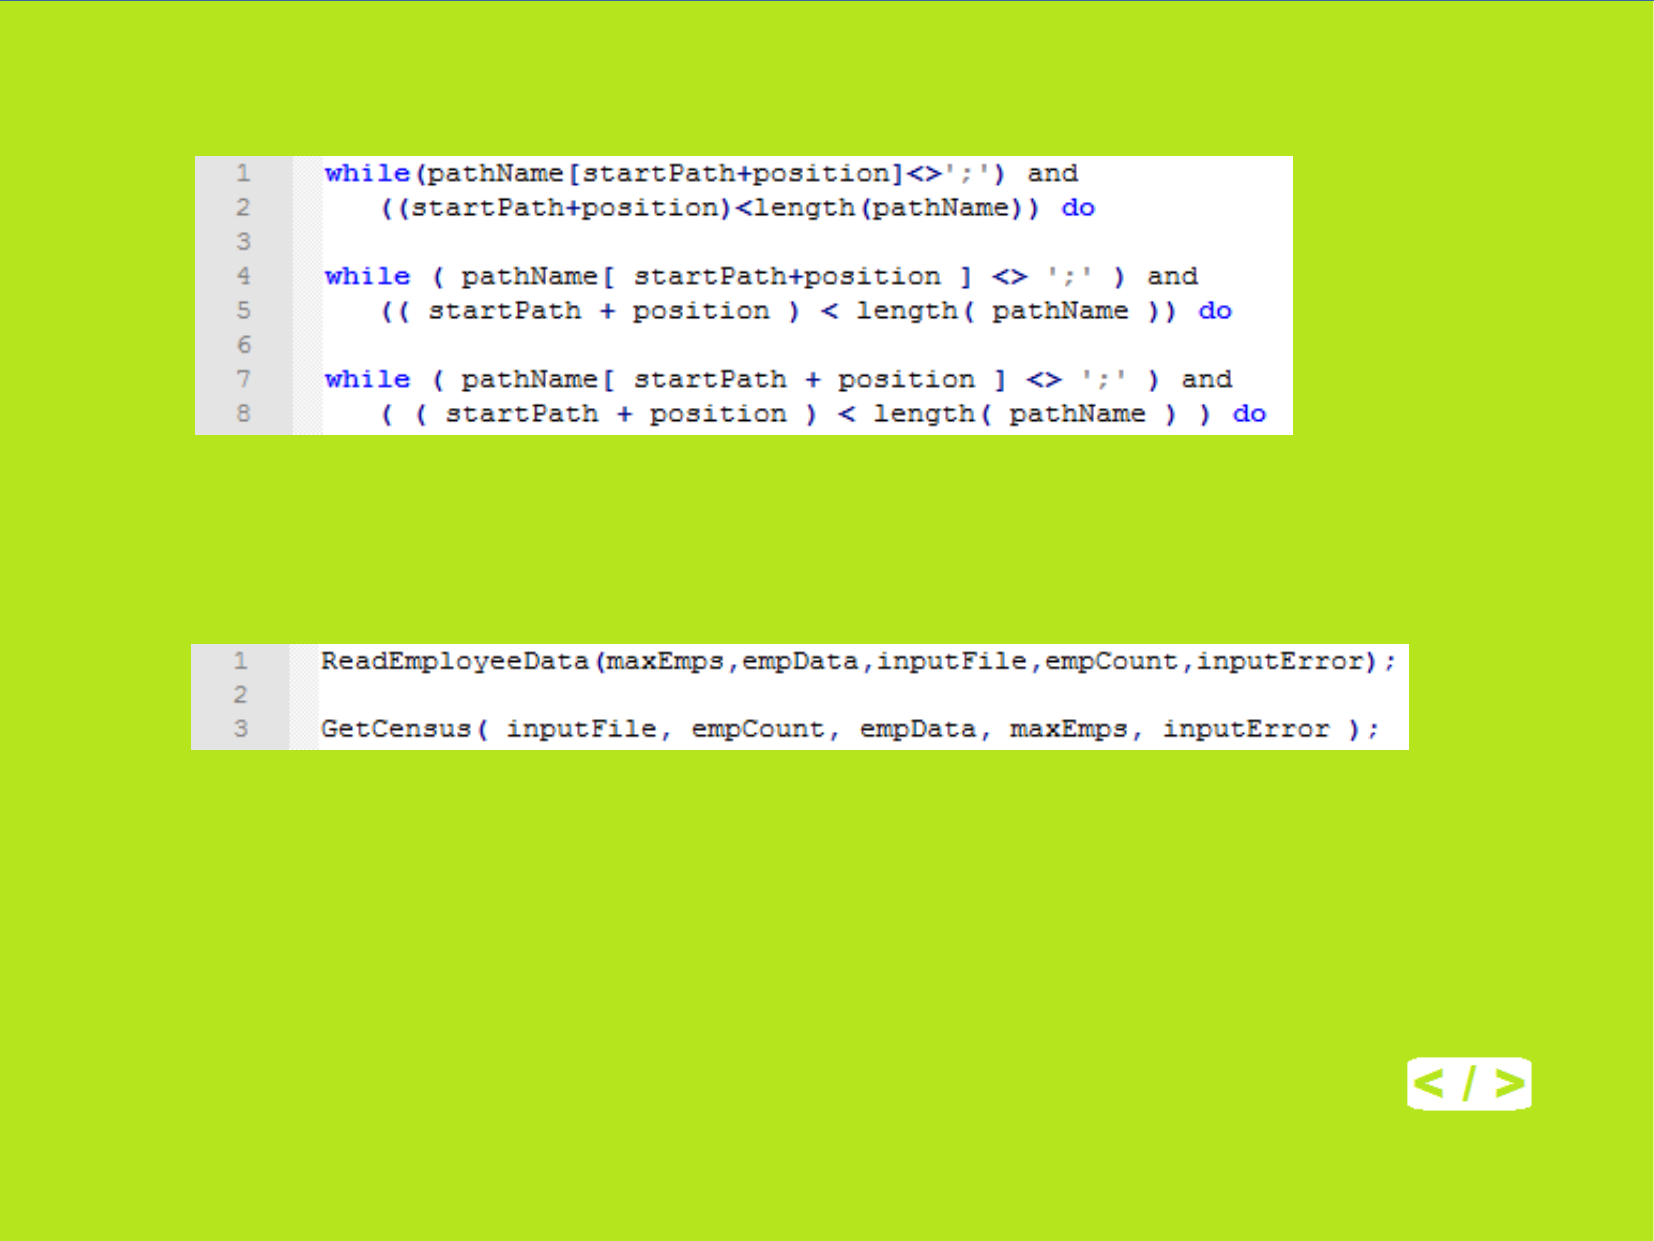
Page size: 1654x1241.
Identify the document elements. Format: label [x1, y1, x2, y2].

picture [191, 644, 1409, 751]
text_box [0, 0, 1654, 1241]
picture [195, 156, 1293, 436]
picture [1395, 1042, 1546, 1126]
